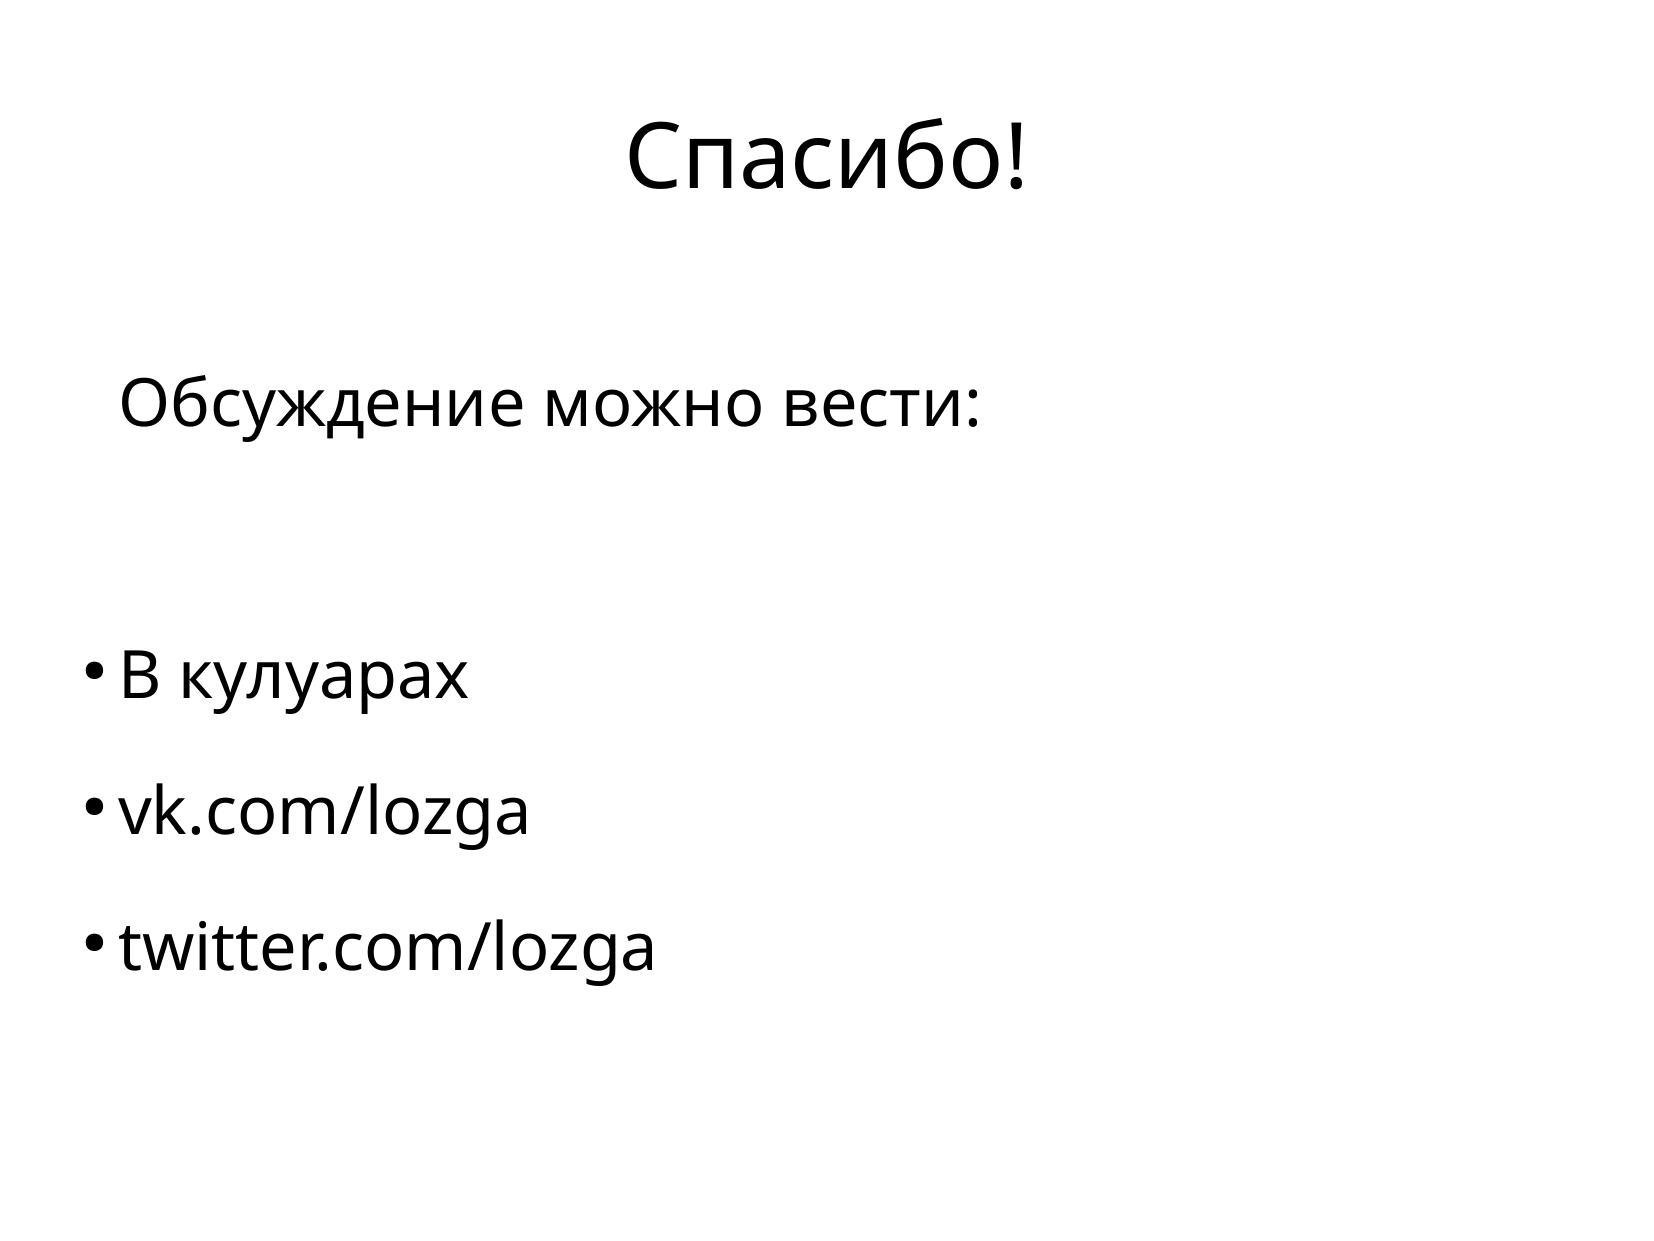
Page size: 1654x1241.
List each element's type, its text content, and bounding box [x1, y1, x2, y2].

subtitle Обсуждение можно вести: В кулуарах vk.com/lozga twitter.com/lozga [82, 290, 1571, 1010]
title Спасибо! [82, 49, 1571, 257]
